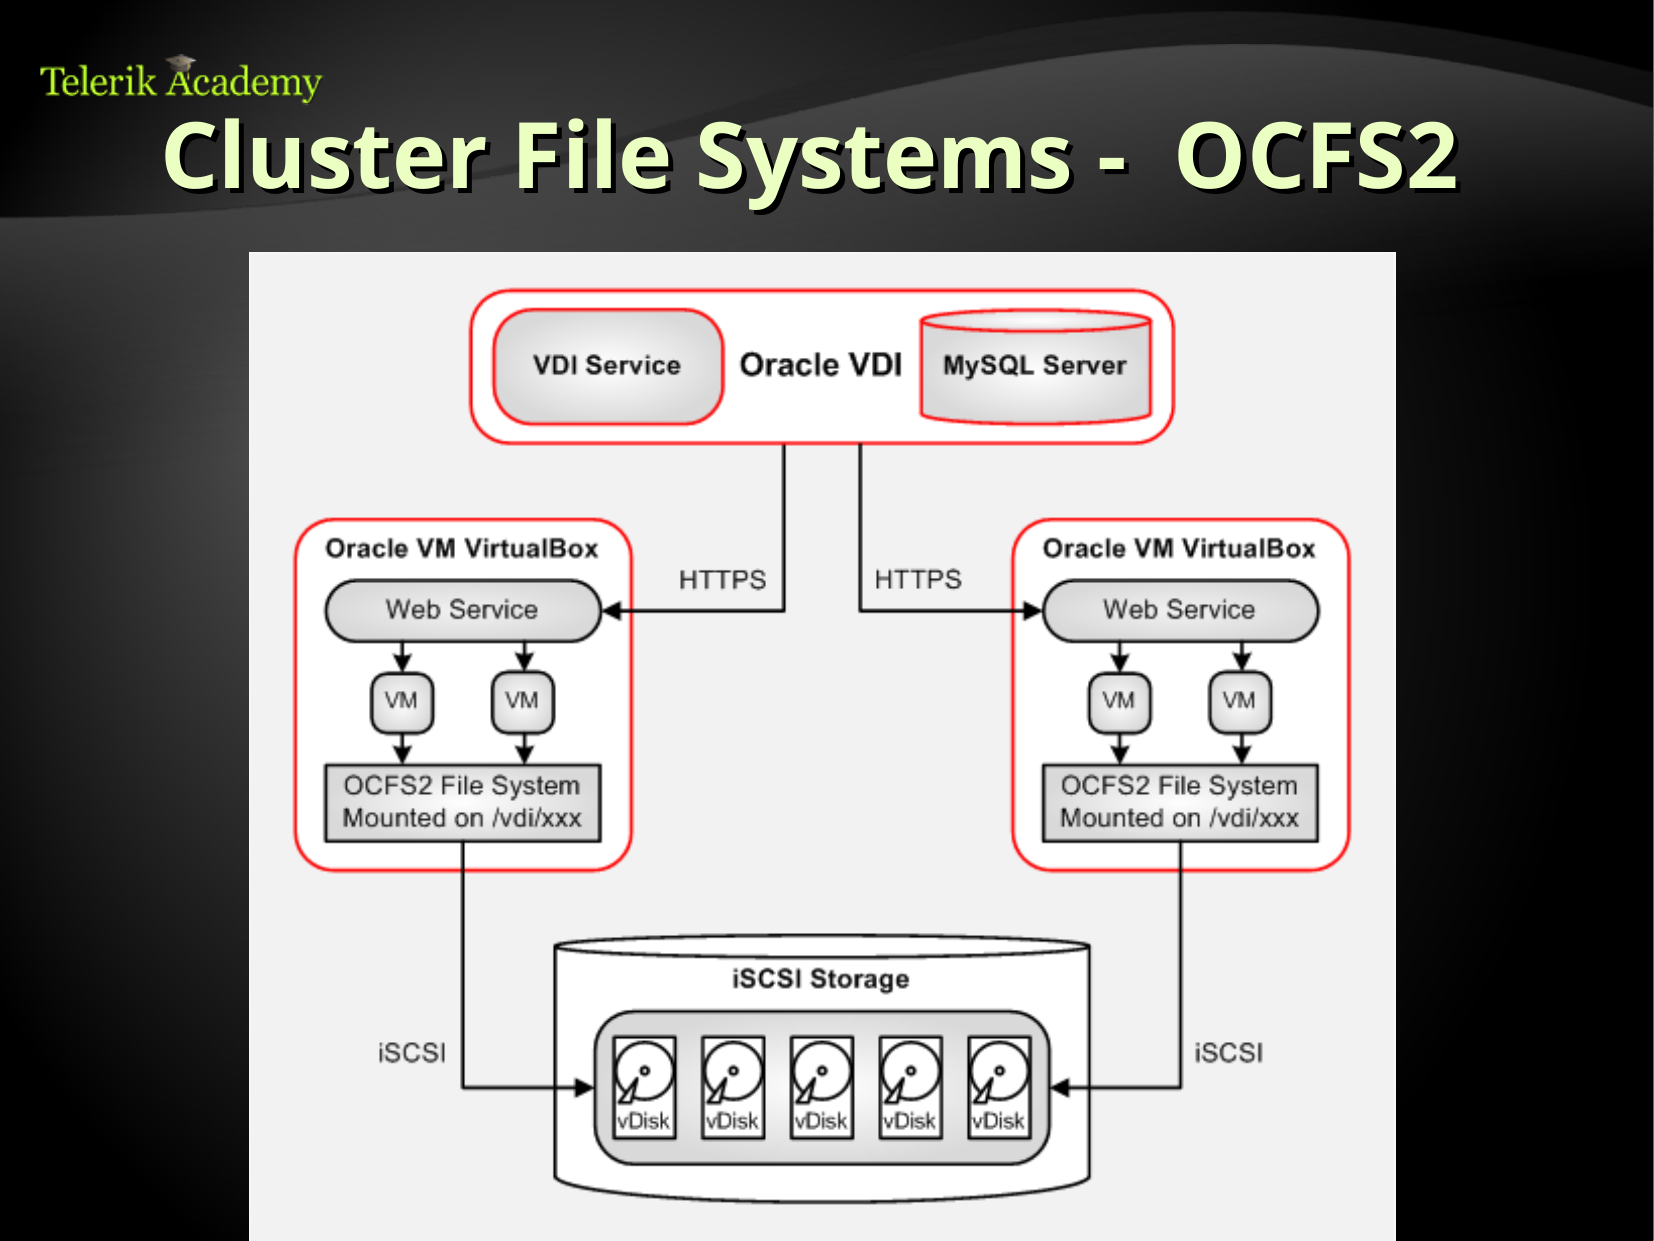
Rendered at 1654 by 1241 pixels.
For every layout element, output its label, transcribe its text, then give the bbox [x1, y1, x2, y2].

title Cluster File Systems - OCFS2 [30, 49, 1591, 257]
picture [0, 0, 1654, 1241]
